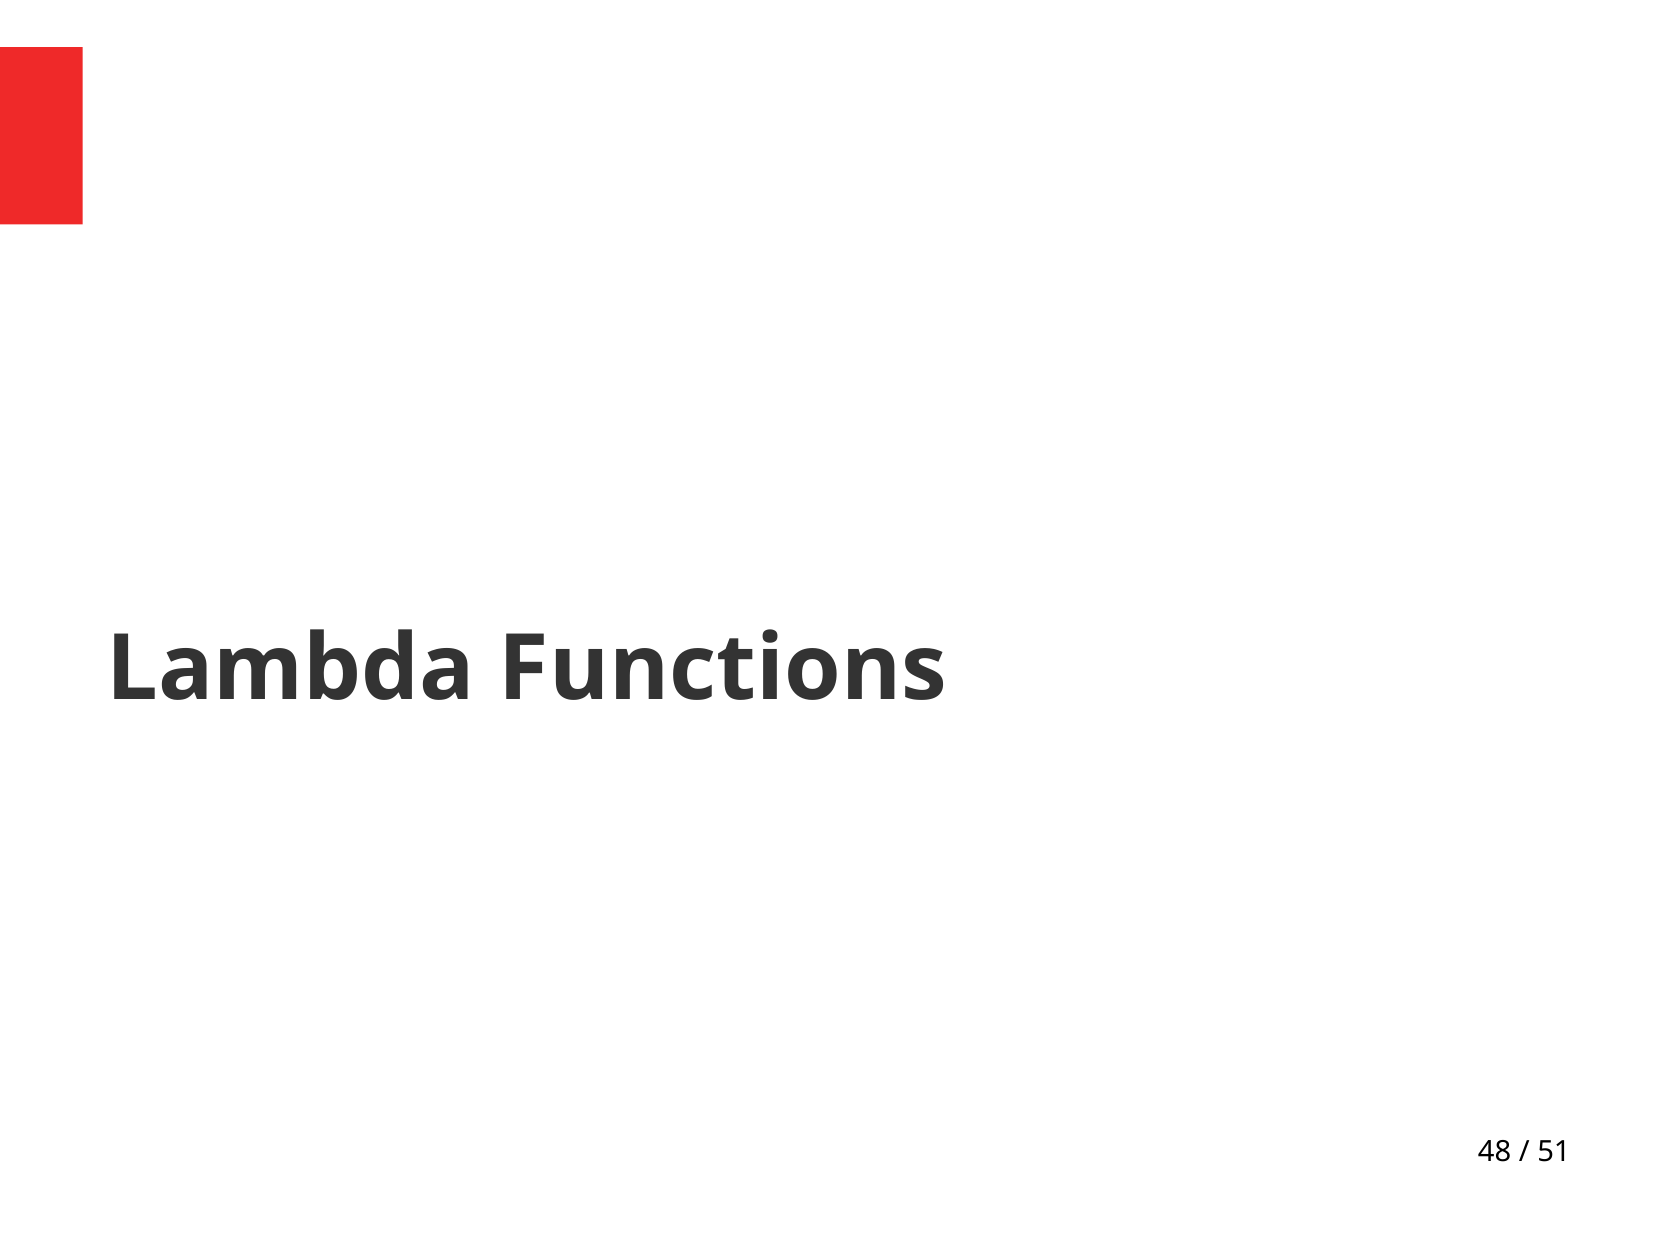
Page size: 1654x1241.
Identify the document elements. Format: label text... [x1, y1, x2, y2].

title Lambda Functions [106, 560, 1560, 768]
